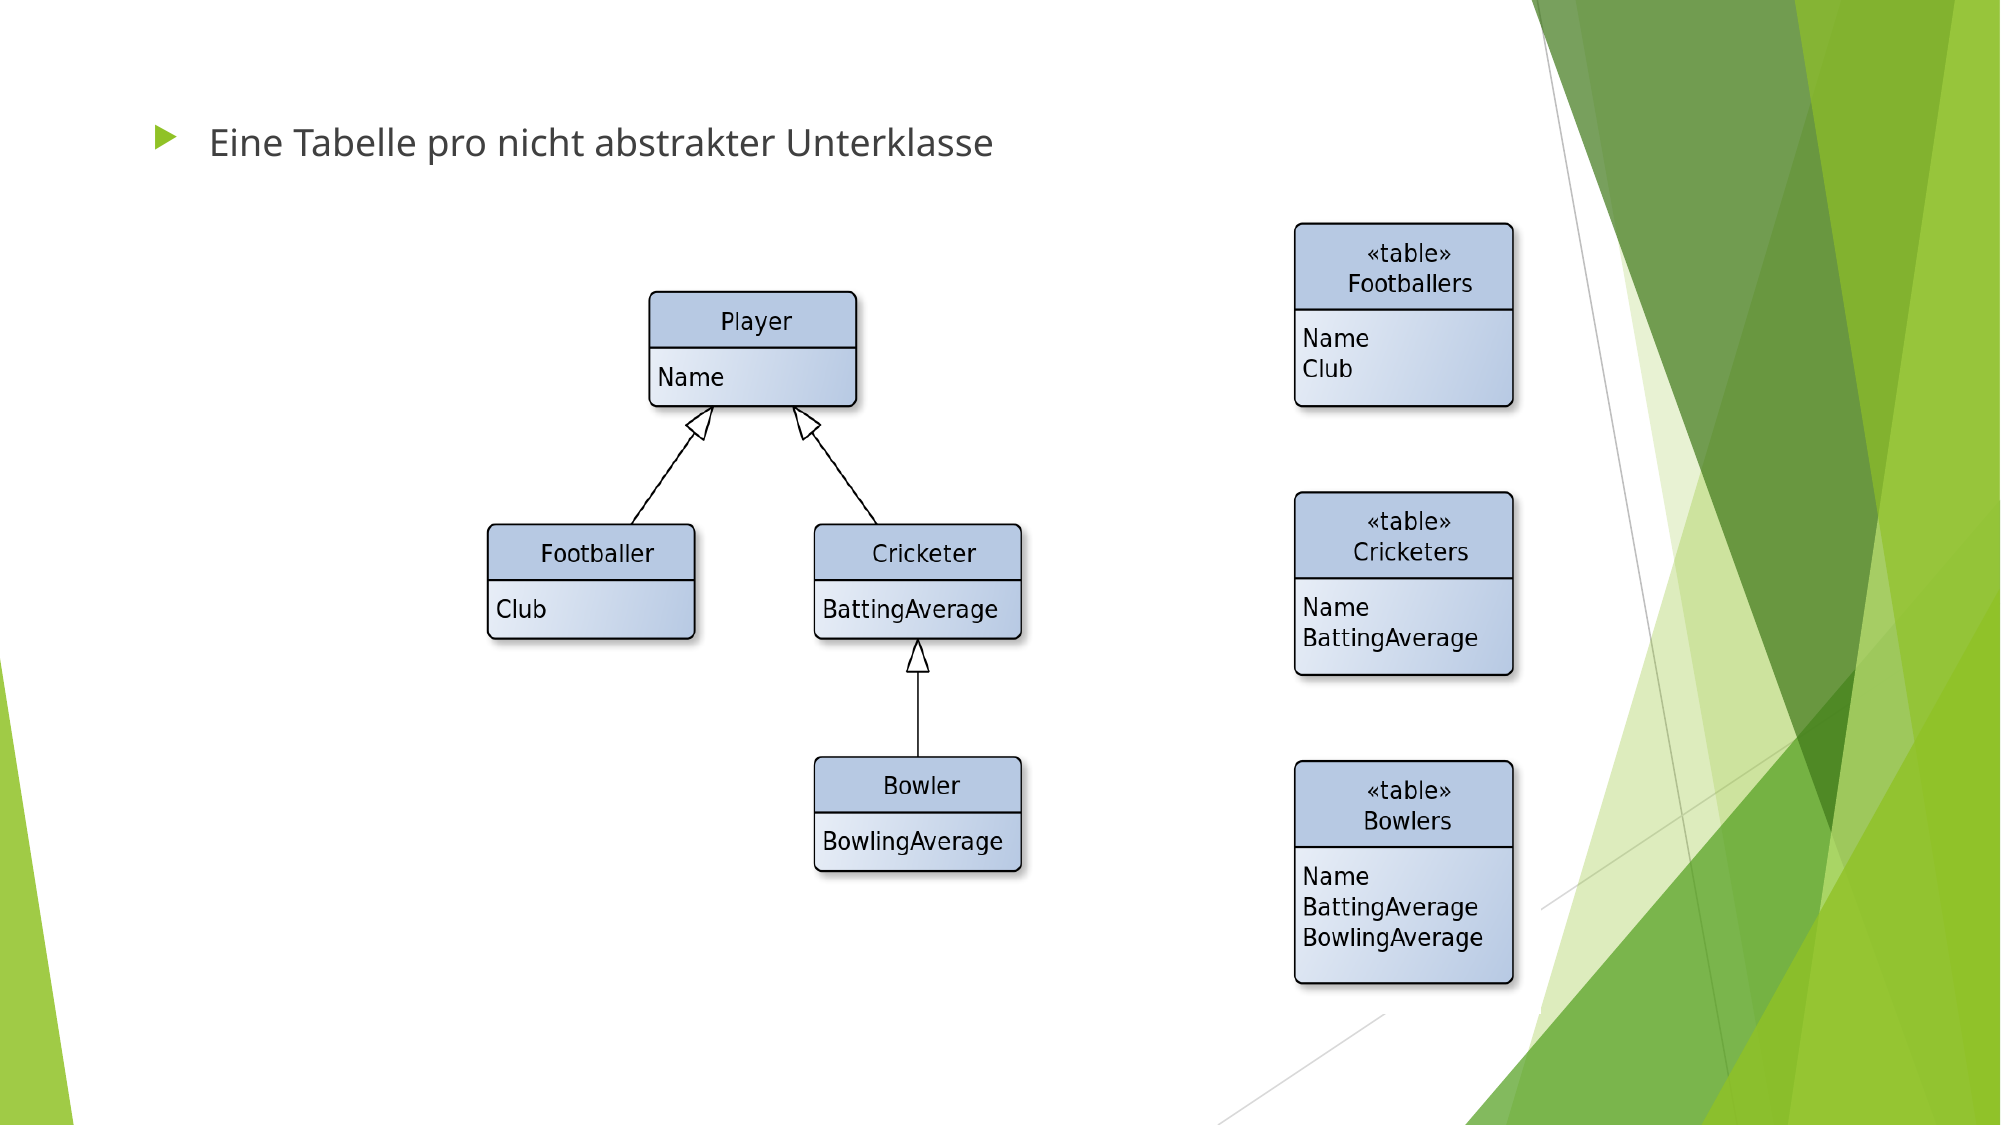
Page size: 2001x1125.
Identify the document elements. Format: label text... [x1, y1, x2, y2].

picture [459, 192, 1541, 1014]
list Eine Tabelle pro nicht abstrakter Unterklasse [137, 111, 1863, 1012]
